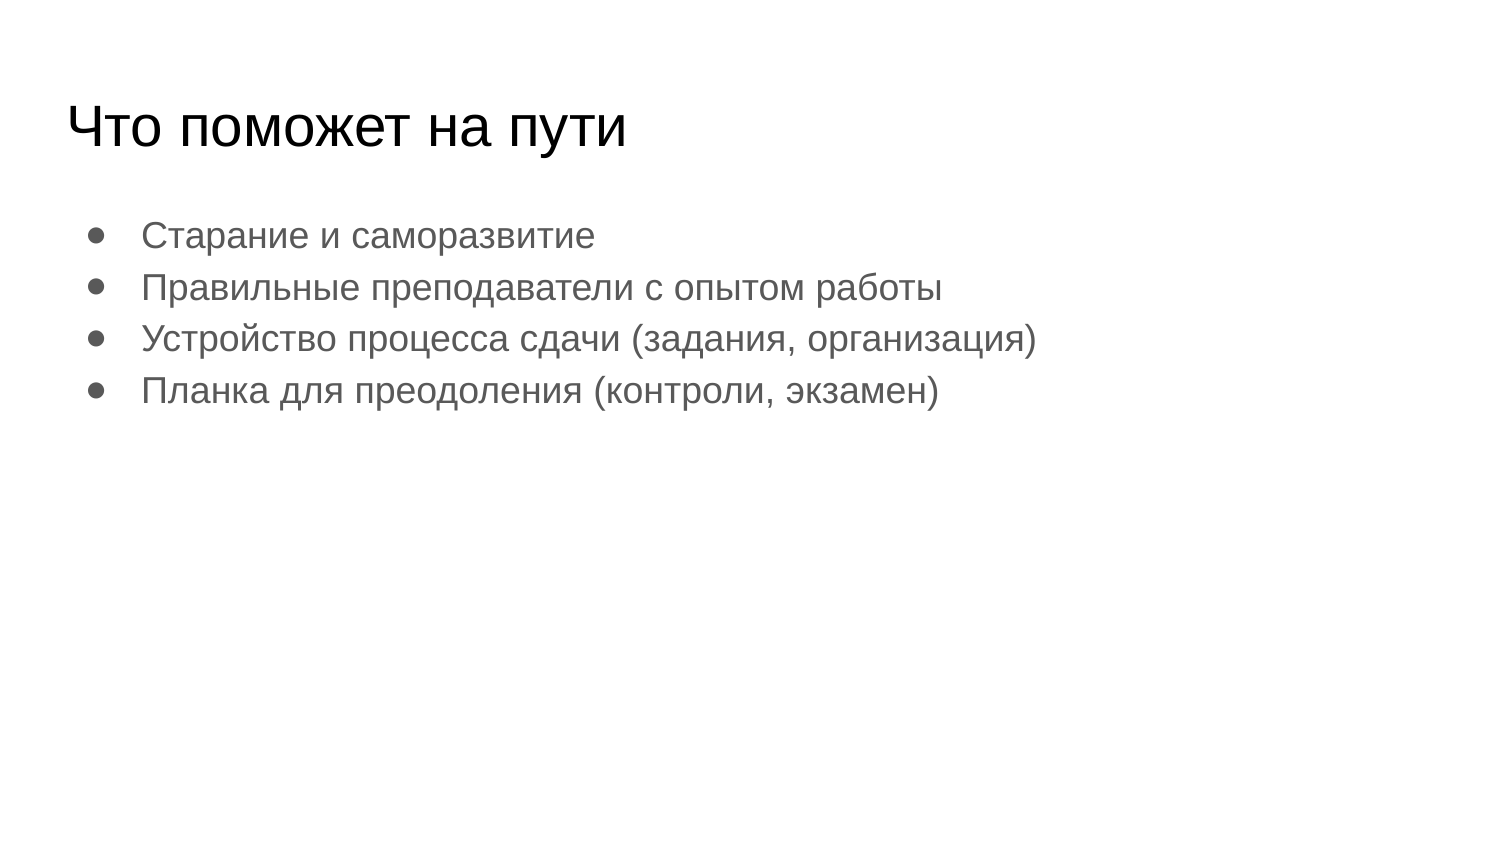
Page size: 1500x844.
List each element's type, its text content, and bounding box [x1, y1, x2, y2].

list Старание и саморазвитие Правильные преподаватели с опытом работы Устройство процесса сдачи (задания, организация) Планка для преодоления (контроли, экзамен) [51, 189, 1449, 750]
title Что поможет на пути [51, 72, 1449, 167]
